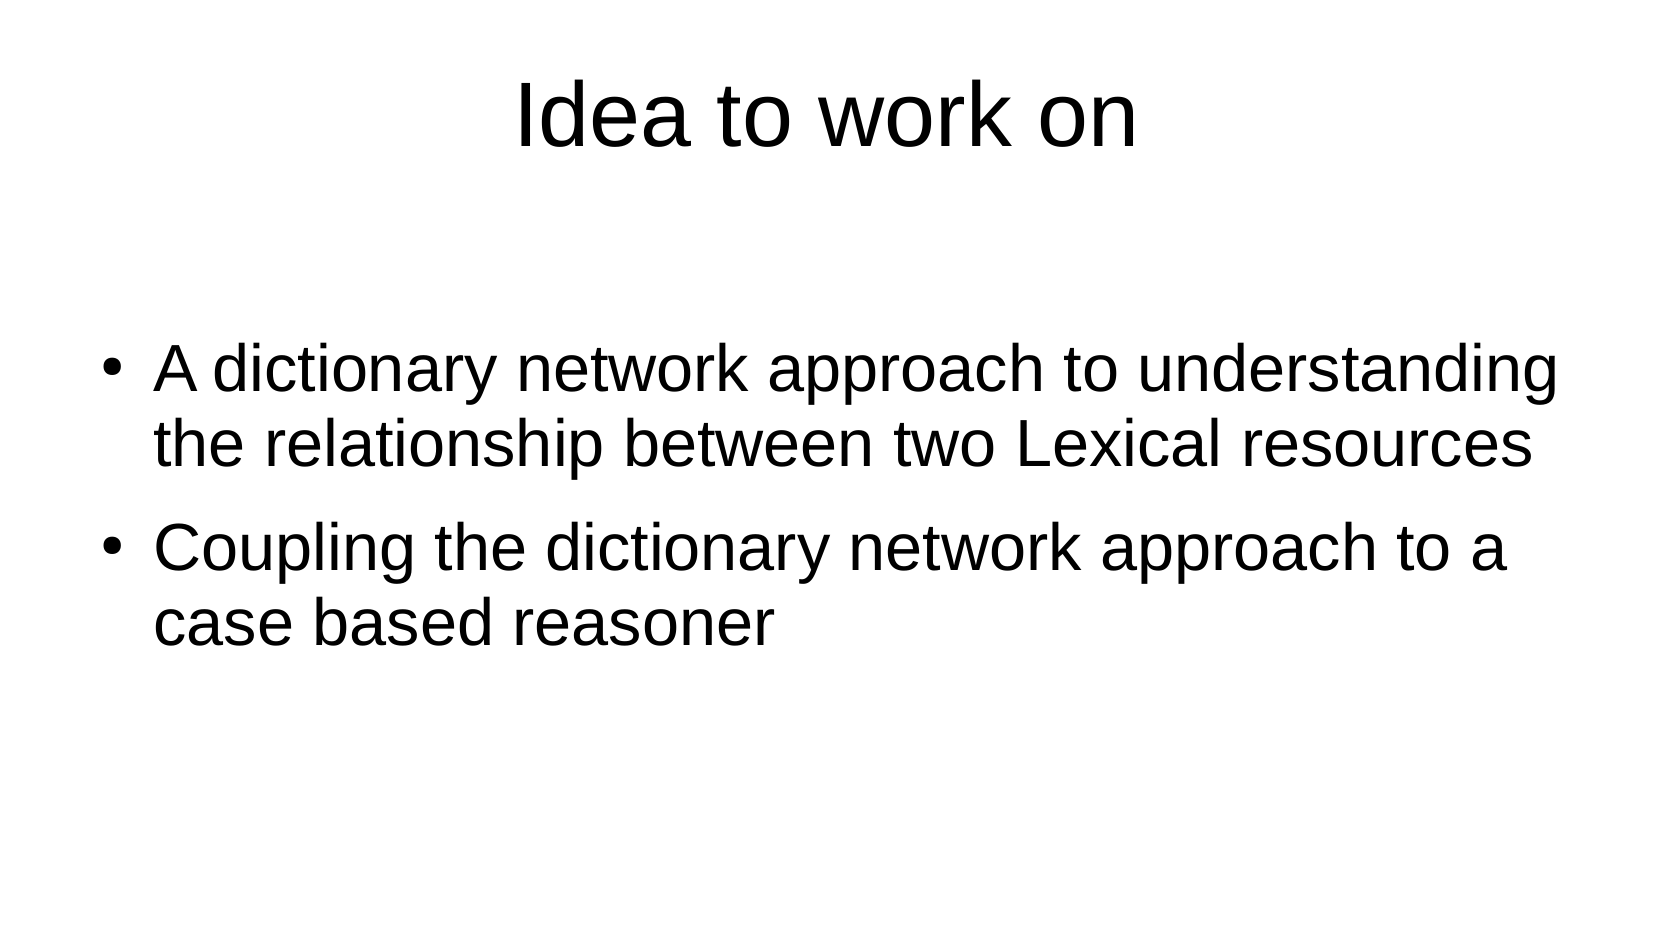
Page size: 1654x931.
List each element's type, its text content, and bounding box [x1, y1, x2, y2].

list A dictionary network approach to understanding the relationship between two Lexical resources Coupling the dictionary network approach to a case based reasoner [82, 330, 1571, 669]
title Idea to work on [82, 37, 1571, 193]
